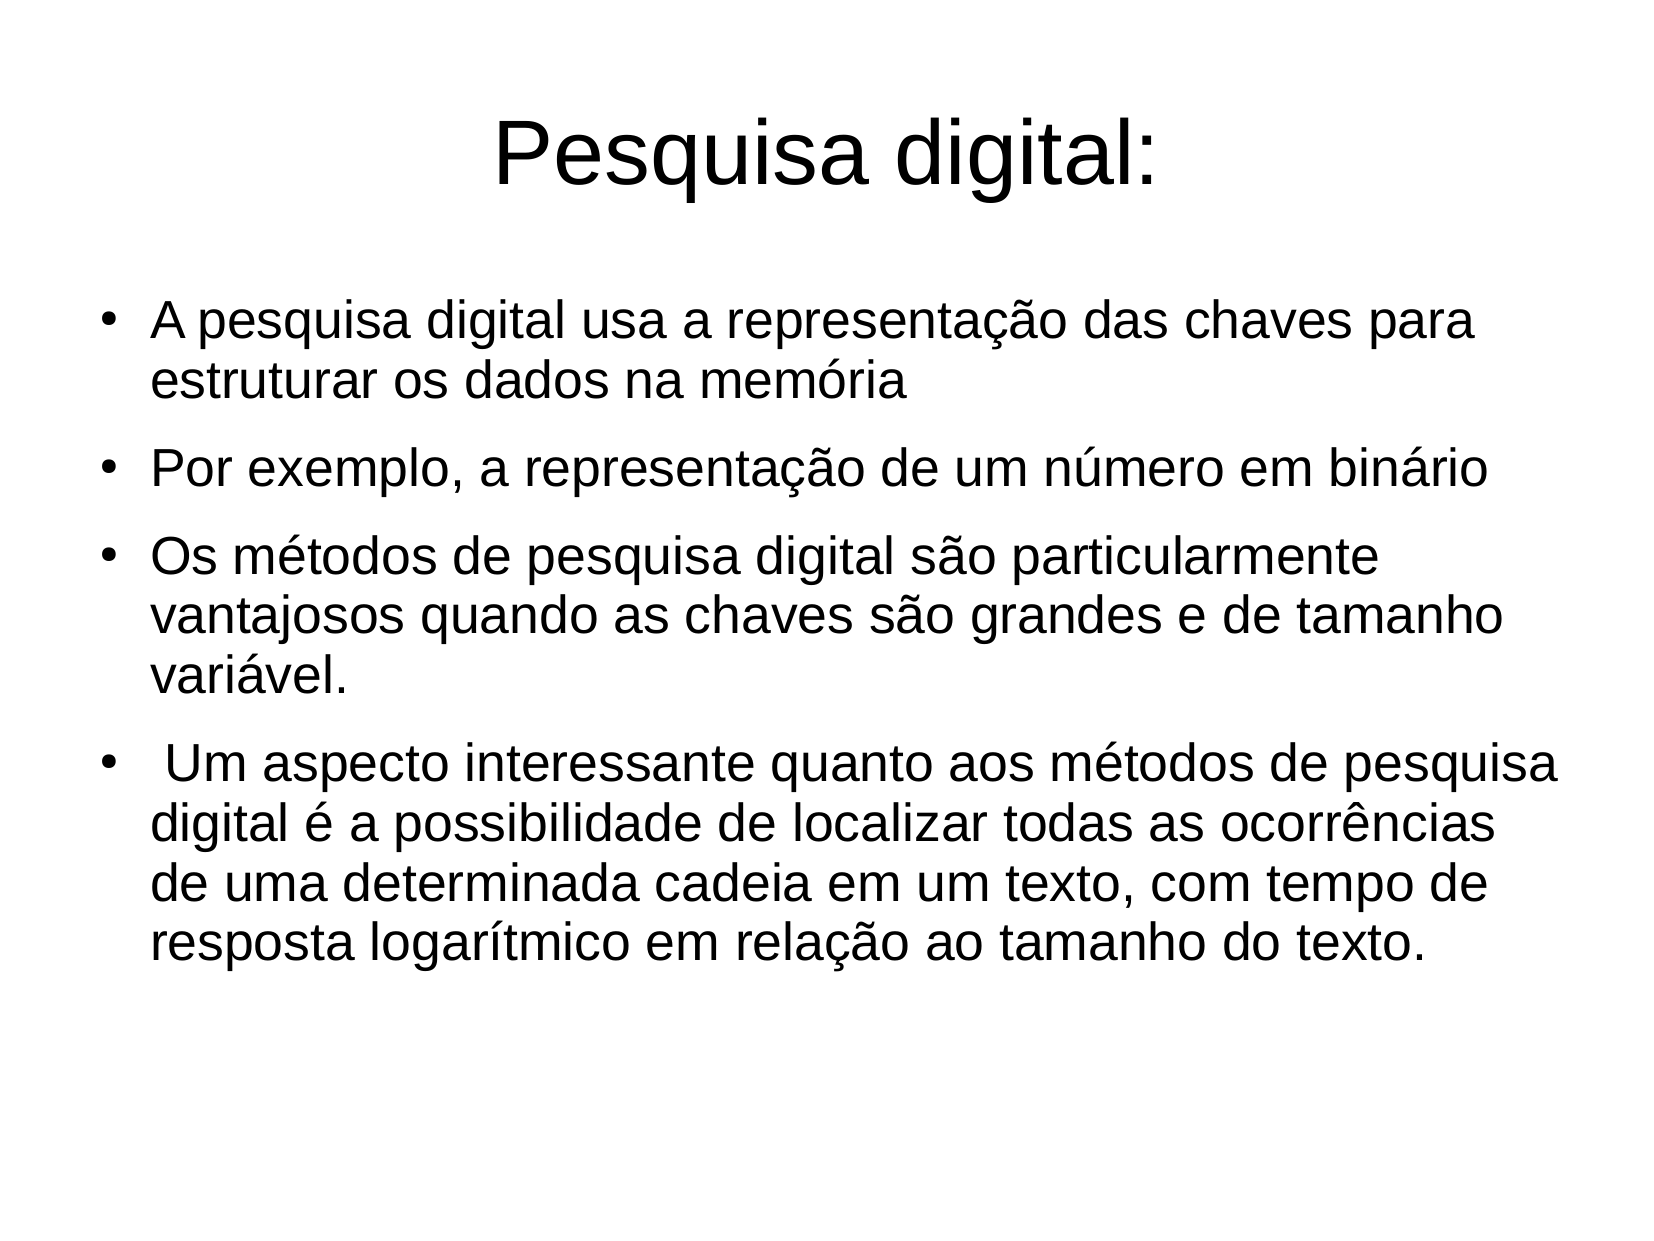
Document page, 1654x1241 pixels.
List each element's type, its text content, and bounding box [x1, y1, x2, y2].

title Pesquisa digital: [82, 49, 1571, 257]
list A pesquisa digital usa a representação das chaves para estruturar os dados na memória Por exemplo, a representação de um número em binário Os métodos de pesquisa digital são particularmente vantajosos quando as chaves são grandes e de tamanho variável. Um aspecto interessante quanto aos métodos de pesquisa digital é a possibilidade de localizar todas as ocorrências de uma determinada cadeia em um texto, com tempo de resposta logarítmico em relação ao tamanho do texto. [82, 290, 1571, 1010]
